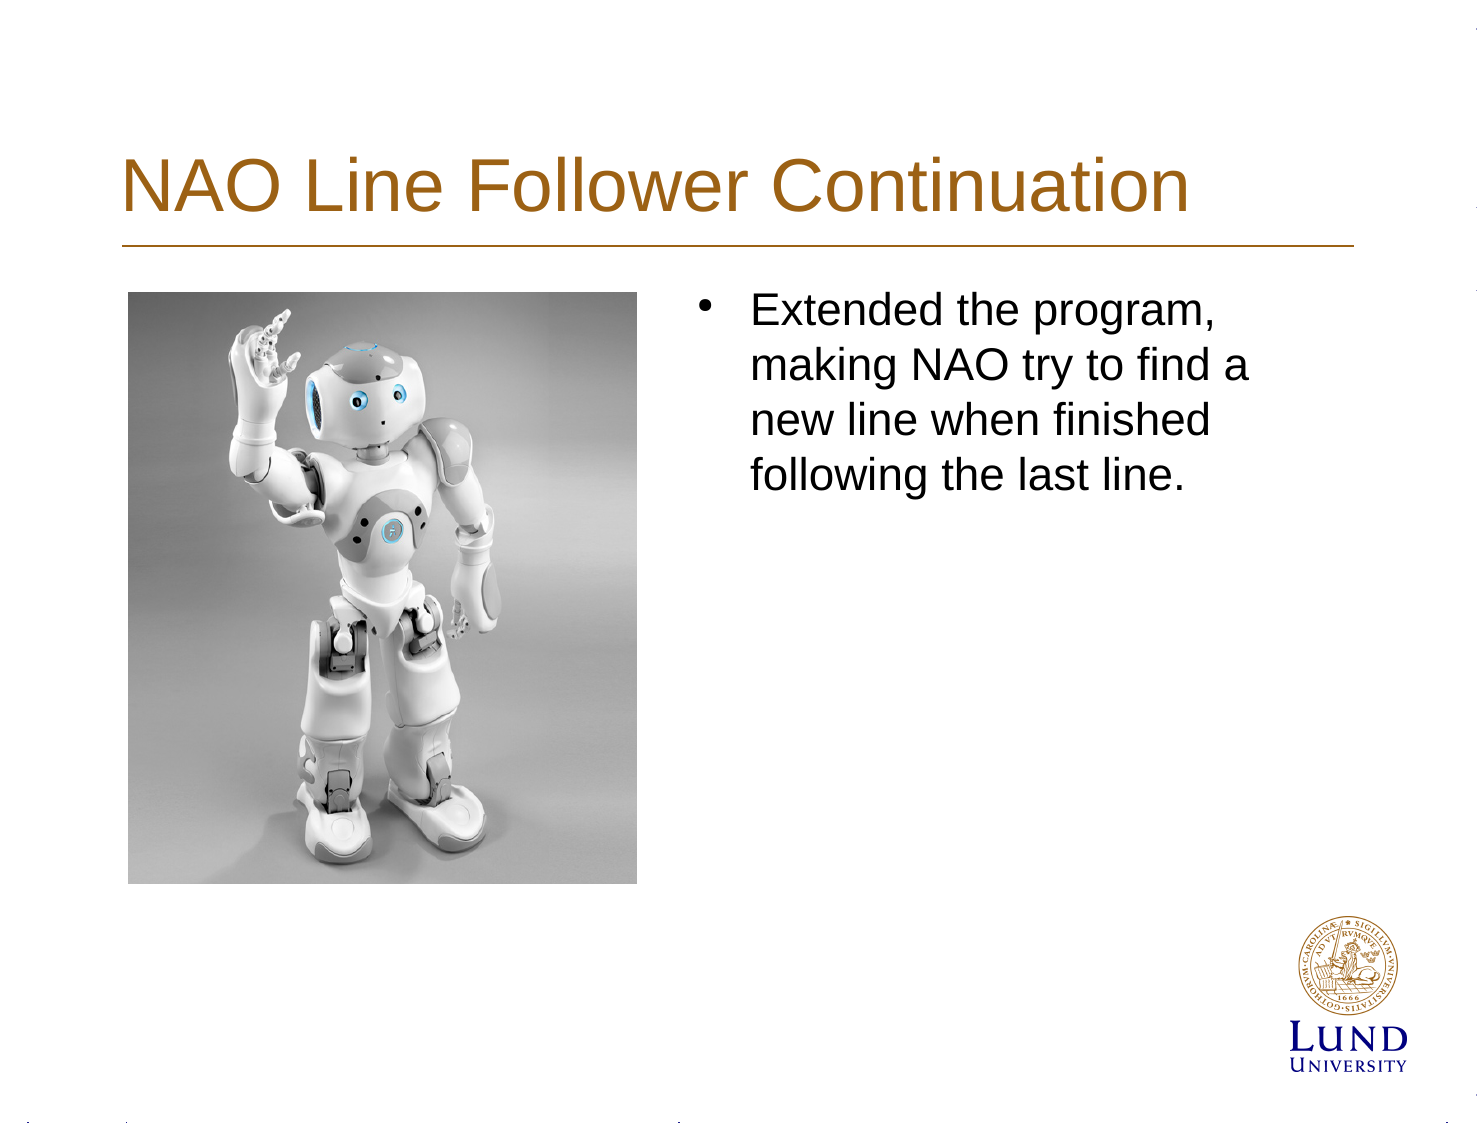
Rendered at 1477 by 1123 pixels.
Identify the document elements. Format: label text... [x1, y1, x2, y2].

picture [1290, 916, 1407, 1072]
list Extended the program, making NAO try to find a new line when finished following the last line. [664, 272, 1356, 849]
title NAO Line Follower Continuation [105, 46, 1354, 234]
list [121, 273, 636, 884]
picture [128, 292, 637, 884]
